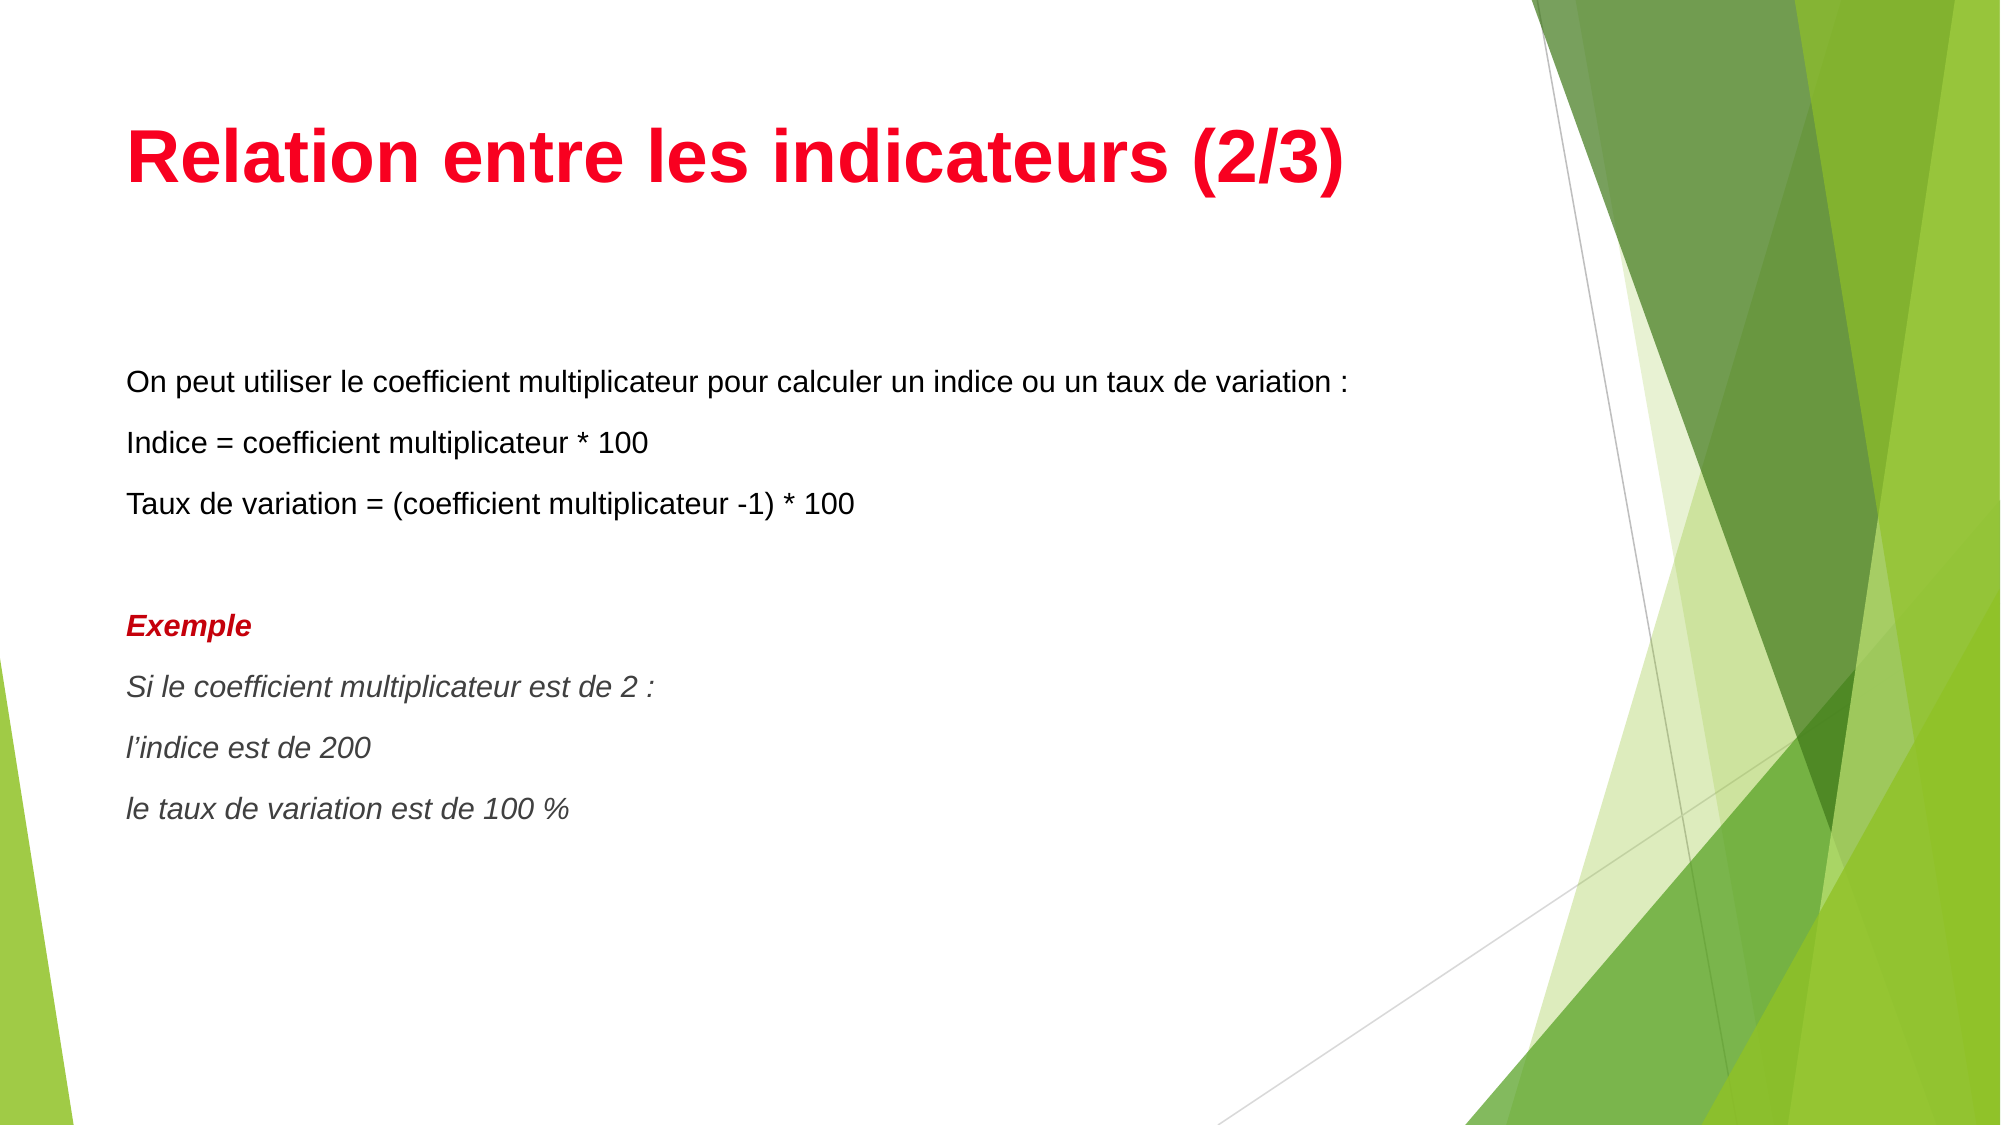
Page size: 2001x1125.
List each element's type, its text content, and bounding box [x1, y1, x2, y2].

title Relation entre les indicateurs (2/3) [111, 99, 1522, 235]
list On peut utiliser le coefficient multiplicateur pour calculer un indice ou un taux de variation : Indice = coefficient multiplicateur * 100 Taux de variation = (coefficient multiplicateur -1) * 100 Exemple Si le coefficient multiplicateur est de 2 : l’indice est de 200 le taux de variation est de 100 % [111, 354, 1560, 839]
